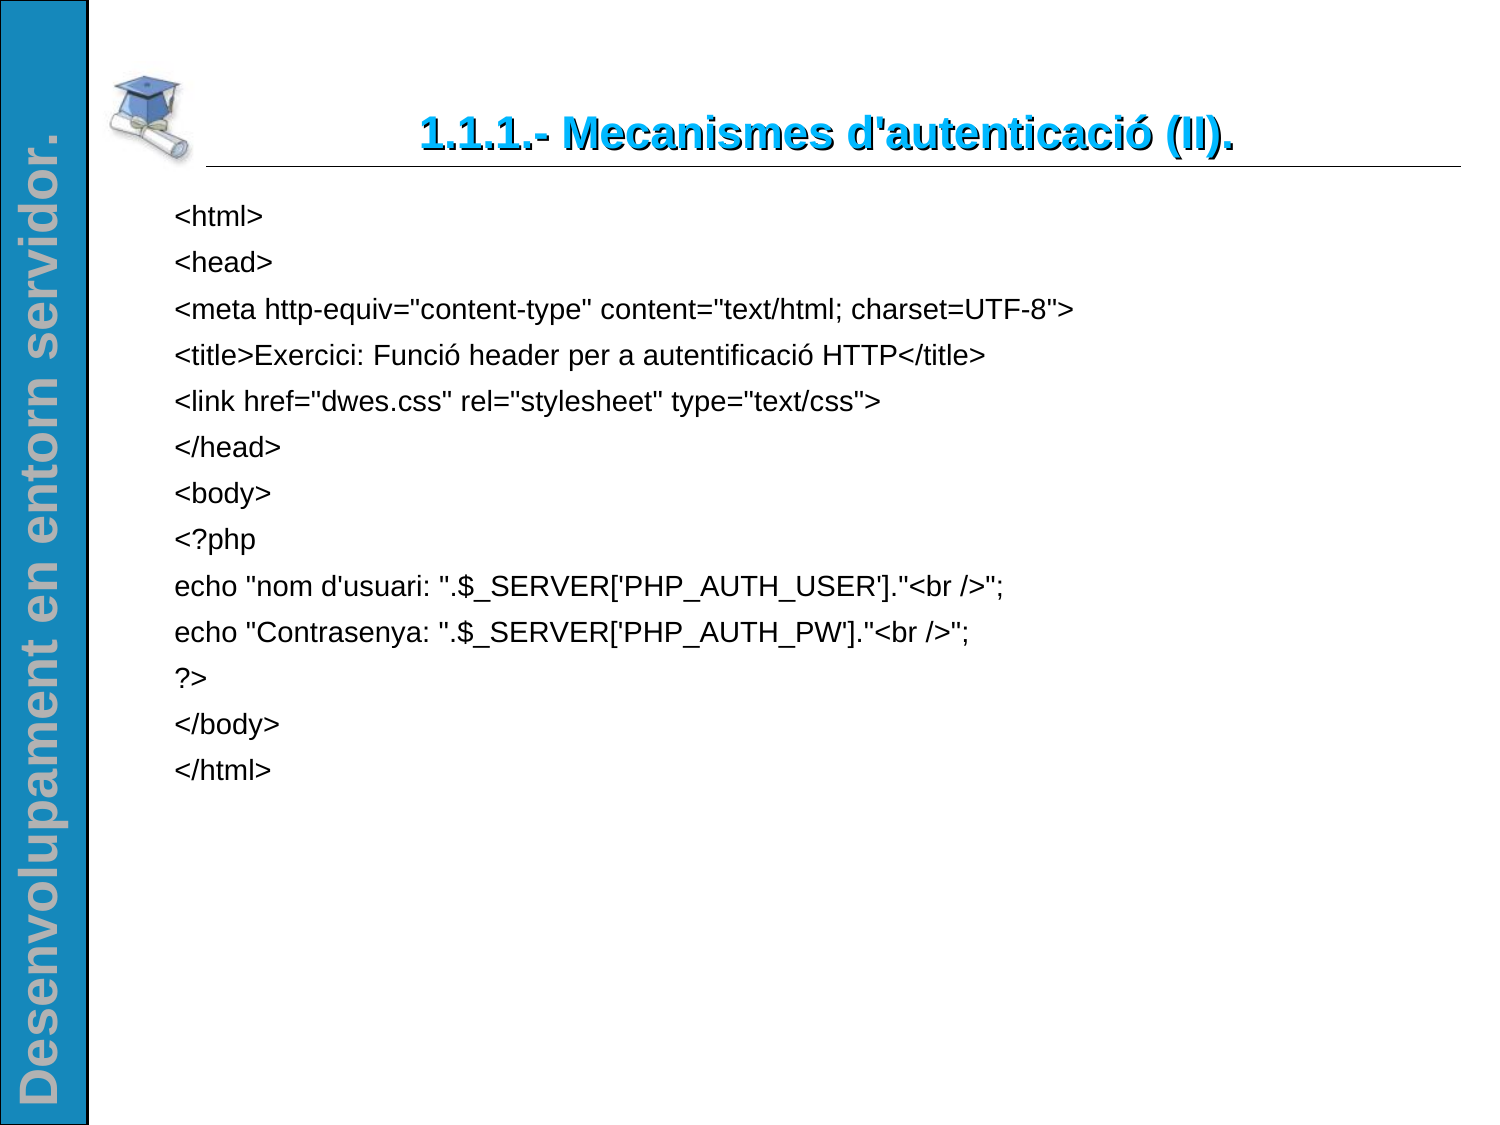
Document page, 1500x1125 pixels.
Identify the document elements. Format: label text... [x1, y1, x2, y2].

title 1.1.1.- Mecanismes d'autenticació (II). [206, 88, 1447, 178]
list <html> <head> <meta http-equiv="content-type" content="text/html; charset=UTF-8"> <title>Exercici: Funció header per a autentificació HTTP</title> <link href="dwes.css" rel="stylesheet" type="text/css"> </head> <body> <?php echo "nom d'usuari: ".$_SERVER['PHP_AUTH_USER']."<br />"; echo "Contrasenya: ".$_SERVER['PHP_AUTH_PW']."<br />"; ?> </body> </html> [118, 203, 1477, 1093]
picture [93, 61, 206, 174]
